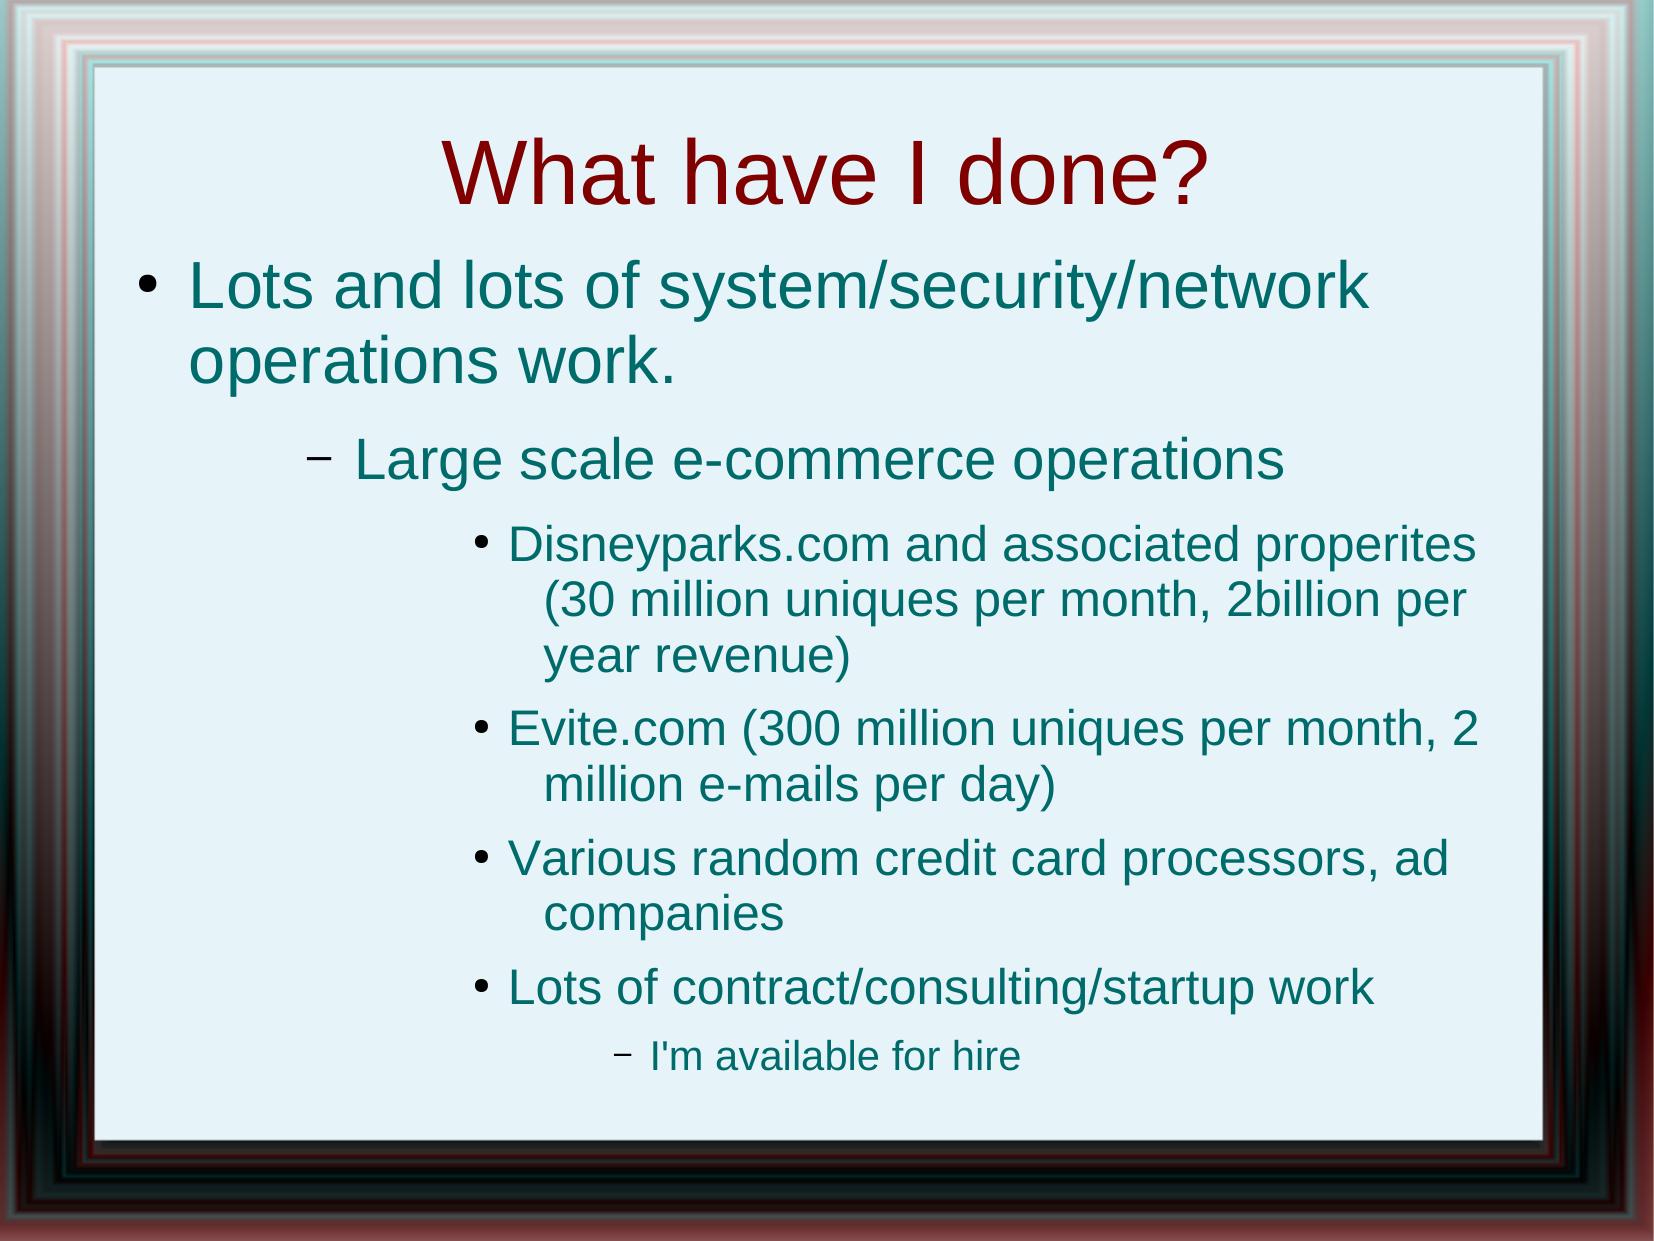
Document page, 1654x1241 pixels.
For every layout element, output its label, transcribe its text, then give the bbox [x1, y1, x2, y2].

title What have I done? [118, 95, 1536, 250]
list Lots and lots of system/security/network operations work. Large scale e-commerce operations Disneyparks.com and associated properites (30 million uniques per month, 2billion per year revenue) Evite.com (300 million uniques per month, 2 million e-mails per day) Various random credit card processors, ad companies Lots of contract/consulting/startup work I'm available for hire [118, 248, 1506, 1080]
picture [0, 0, 1654, 1241]
